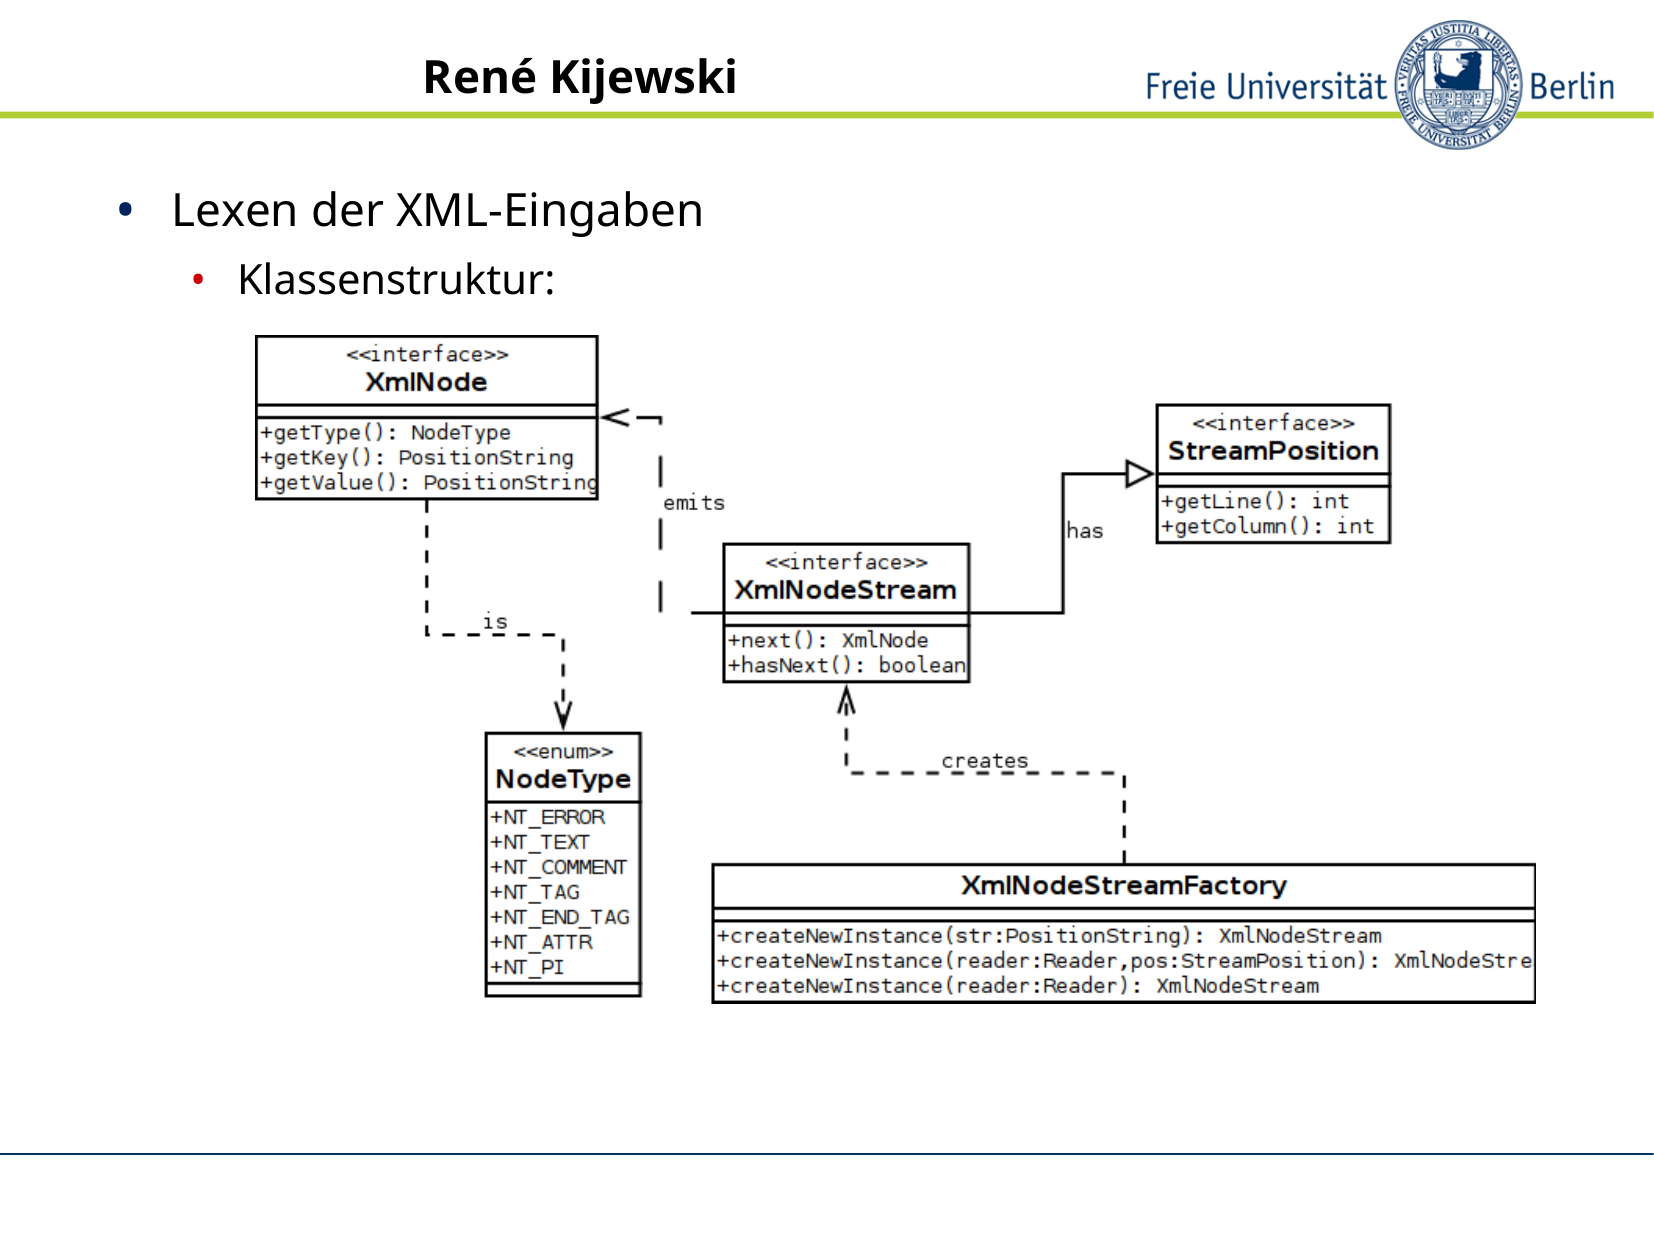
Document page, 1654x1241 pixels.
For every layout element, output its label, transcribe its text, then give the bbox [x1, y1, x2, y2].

title René Kijewski [422, 0, 1654, 152]
picture [255, 335, 1536, 1004]
list Lexen der XML-Eingaben Klassenstruktur: [115, 177, 1418, 680]
